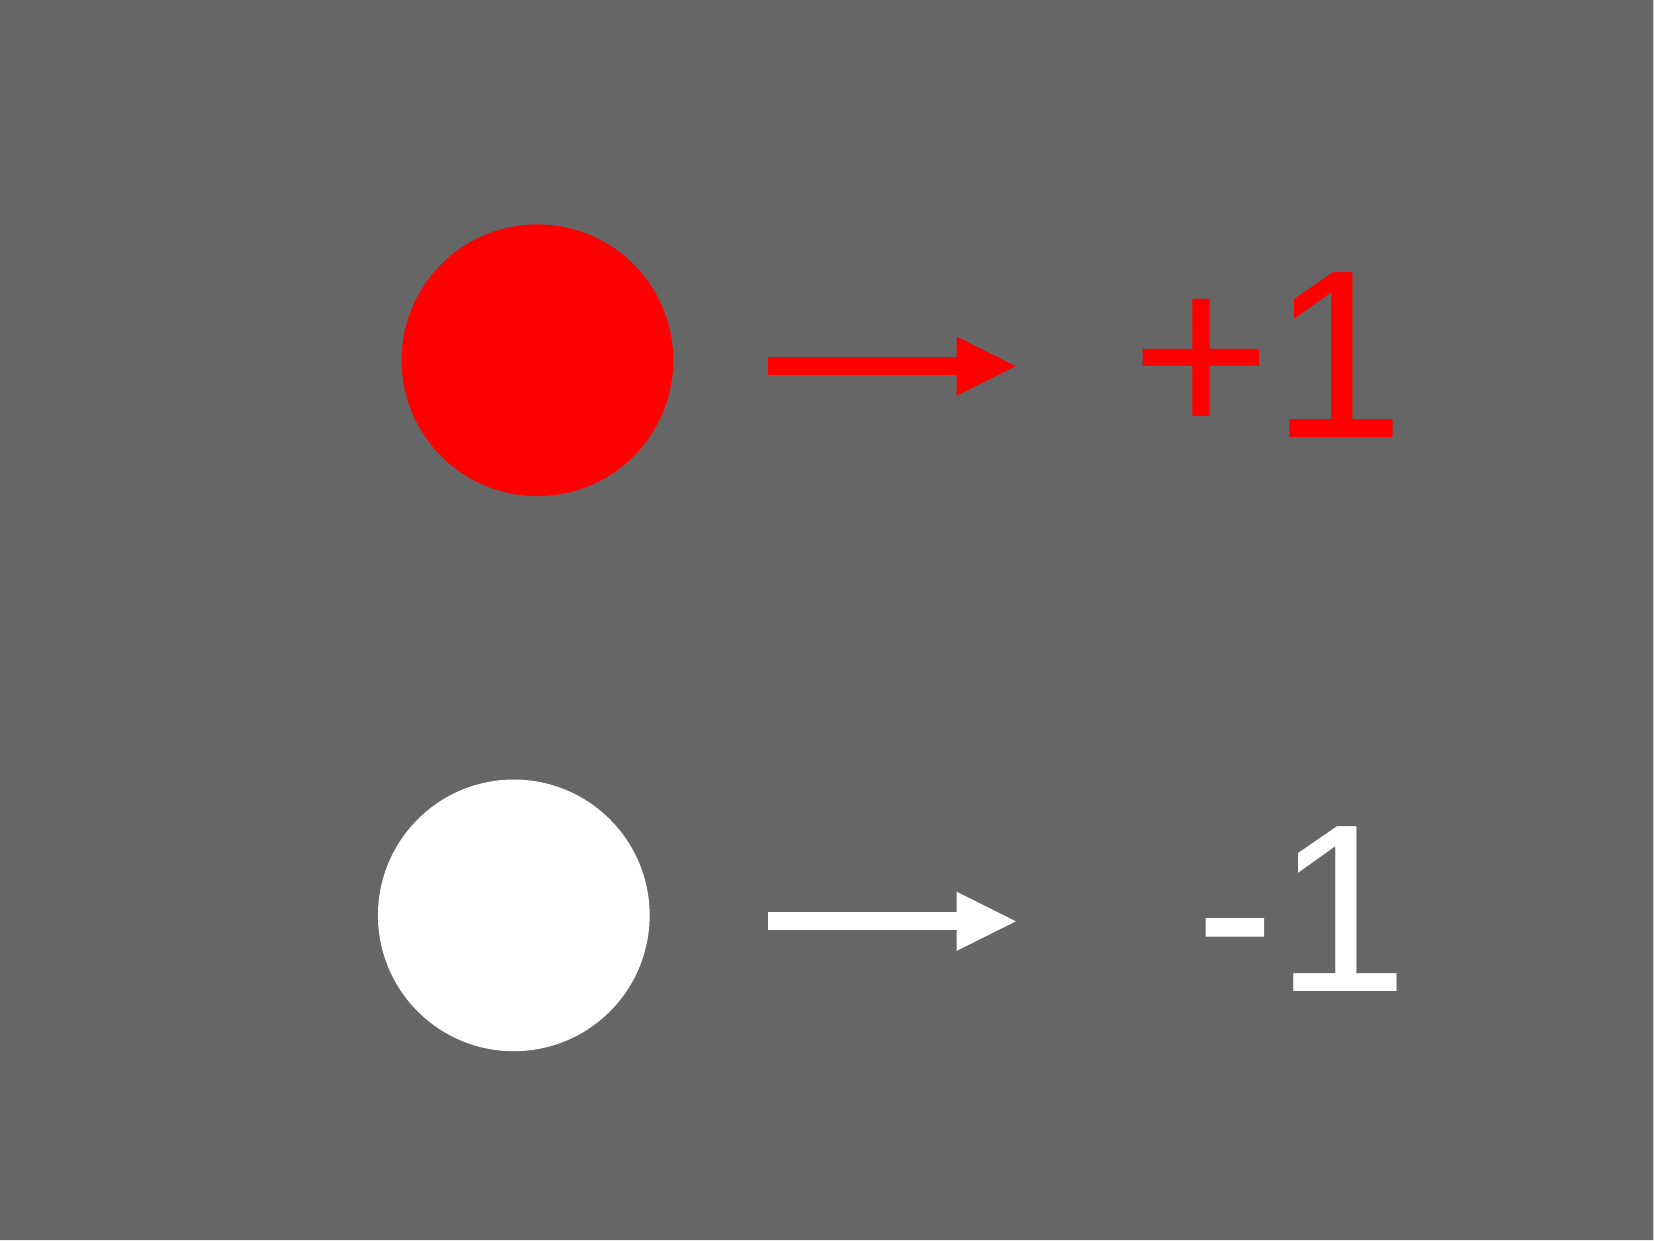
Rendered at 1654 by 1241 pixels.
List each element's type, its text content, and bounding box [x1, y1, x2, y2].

text_box -1 [1181, 767, 1517, 1051]
text_box [0, 0, 1654, 1241]
text_box +1 [1117, 213, 1453, 496]
